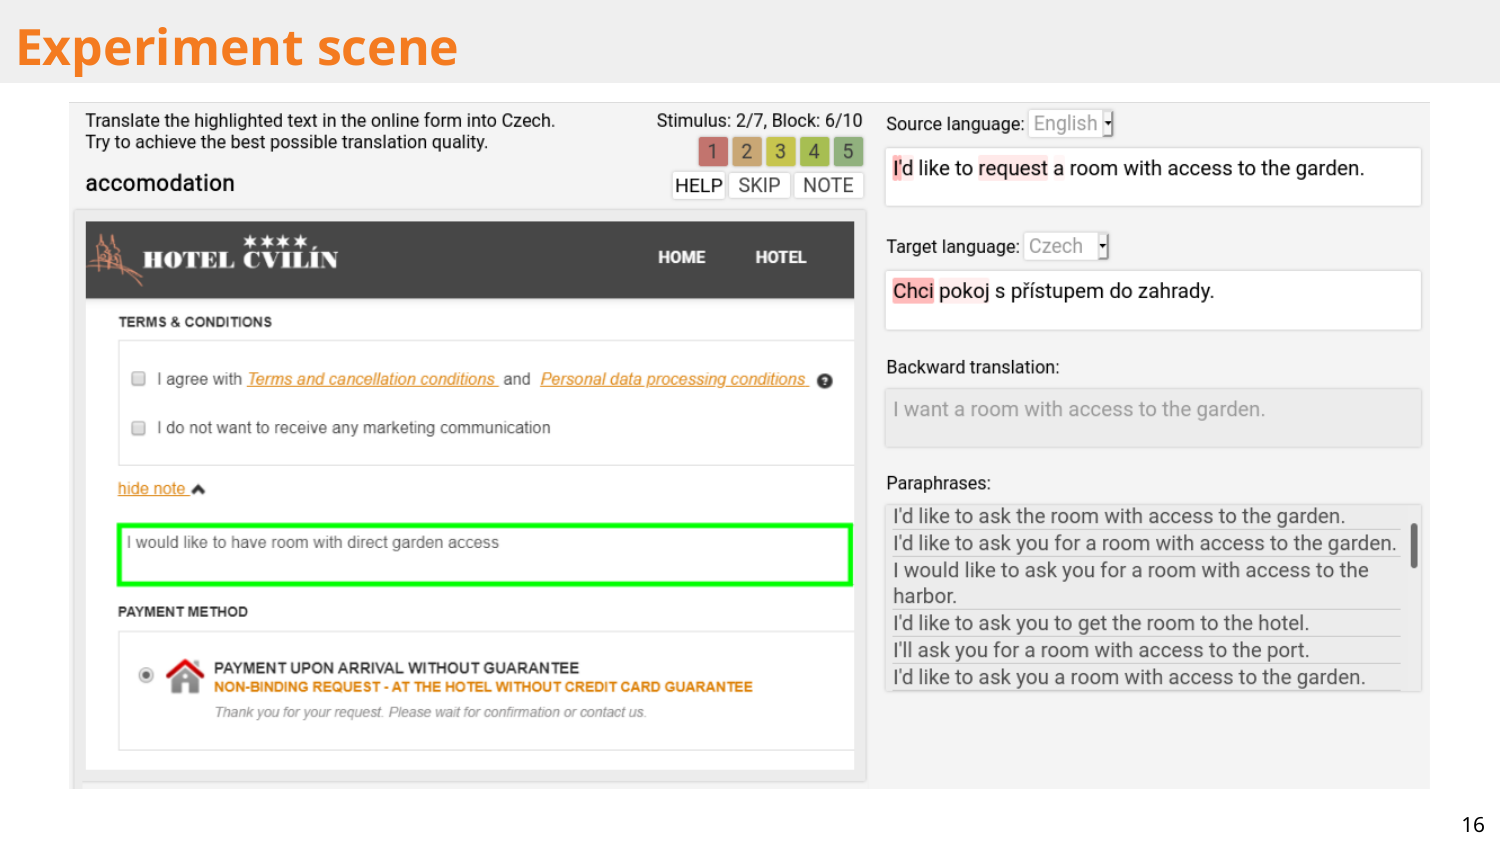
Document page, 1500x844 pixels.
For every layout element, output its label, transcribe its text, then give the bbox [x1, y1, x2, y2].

slide_number 1 [1410, 807, 1500, 844]
title Experiment scene [0, 0, 1500, 83]
picture [69, 101, 1430, 789]
